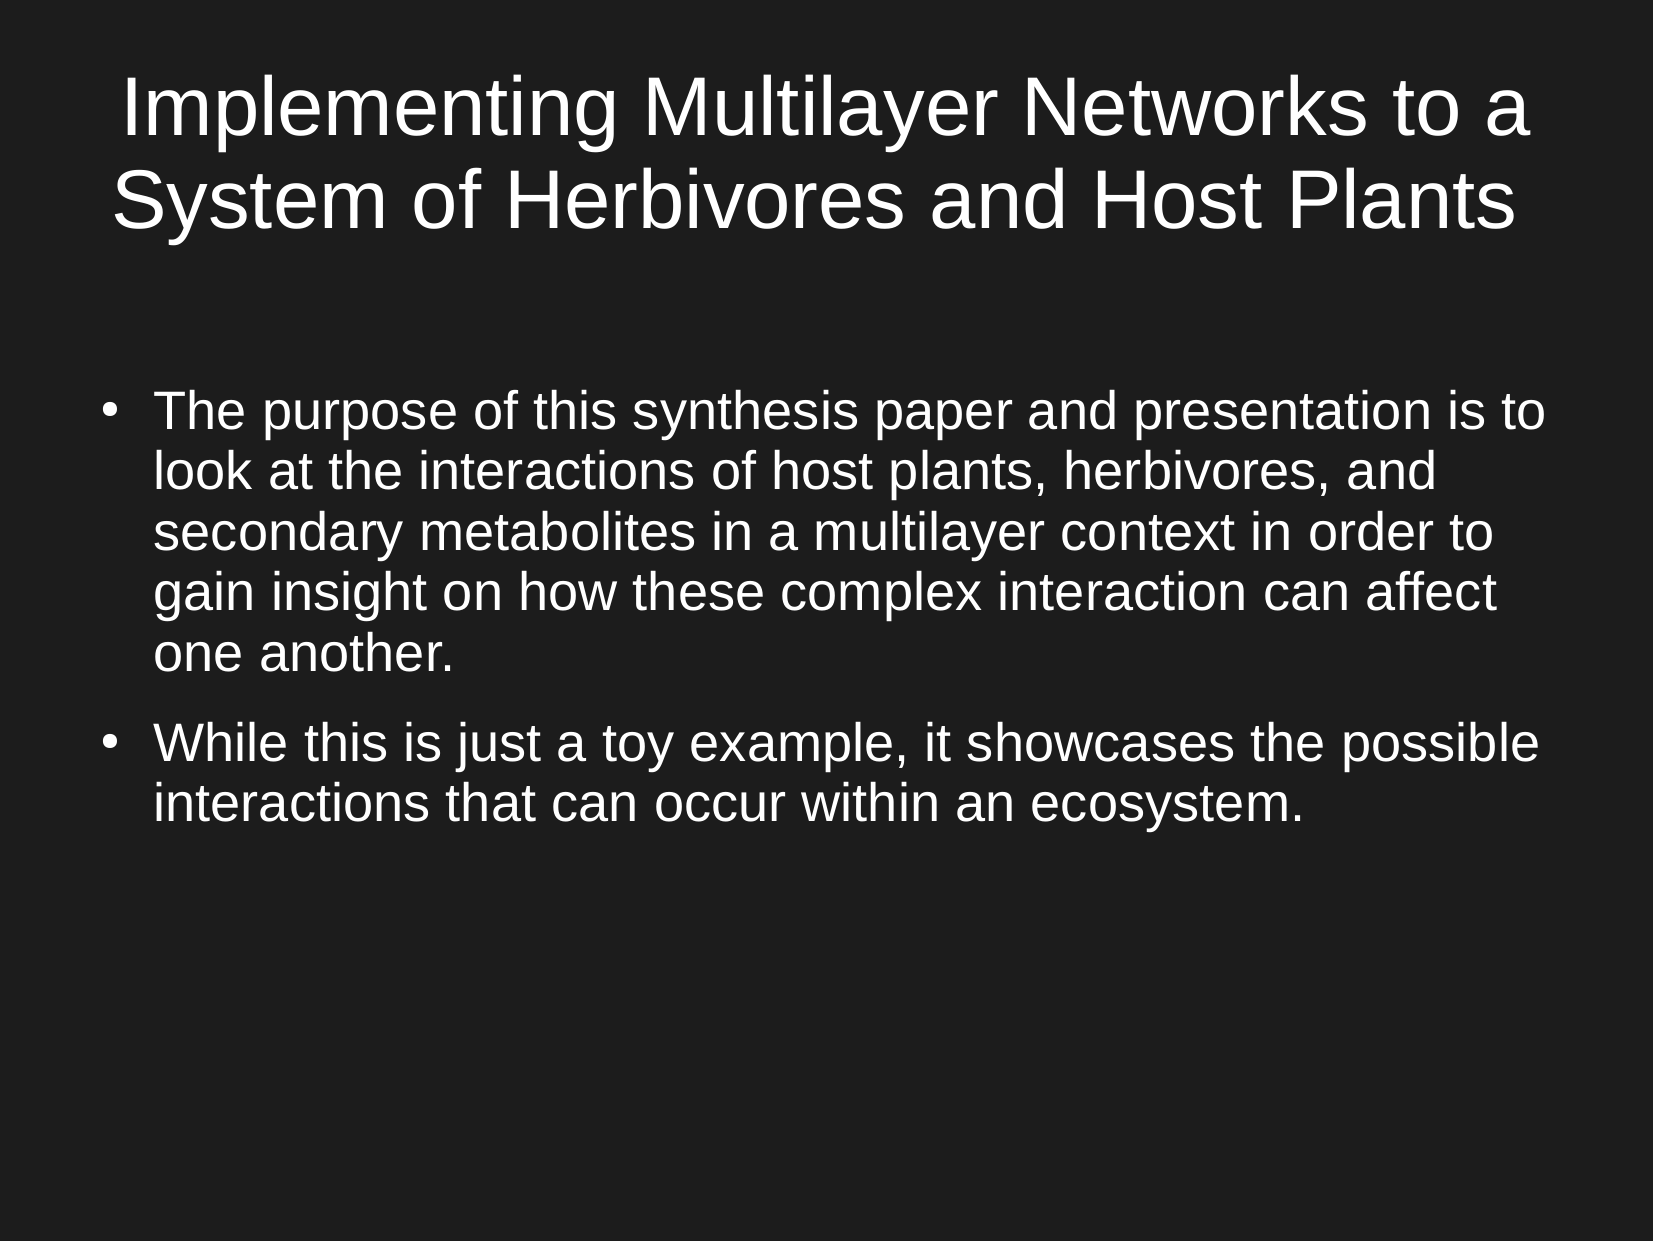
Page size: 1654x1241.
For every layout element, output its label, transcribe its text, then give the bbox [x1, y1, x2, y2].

title Implementing Multilayer Networks to a System of Herbivores and Host Plants [82, 49, 1571, 257]
list The purpose of this synthesis paper and presentation is to look at the interactions of host plants, herbivores, and secondary metabolites in a multilayer context in order to gain insight on how these complex interaction can affect one another. While this is just a toy example, it showcases the possible interactions that can occur within an ecosystem. [82, 290, 1571, 1010]
